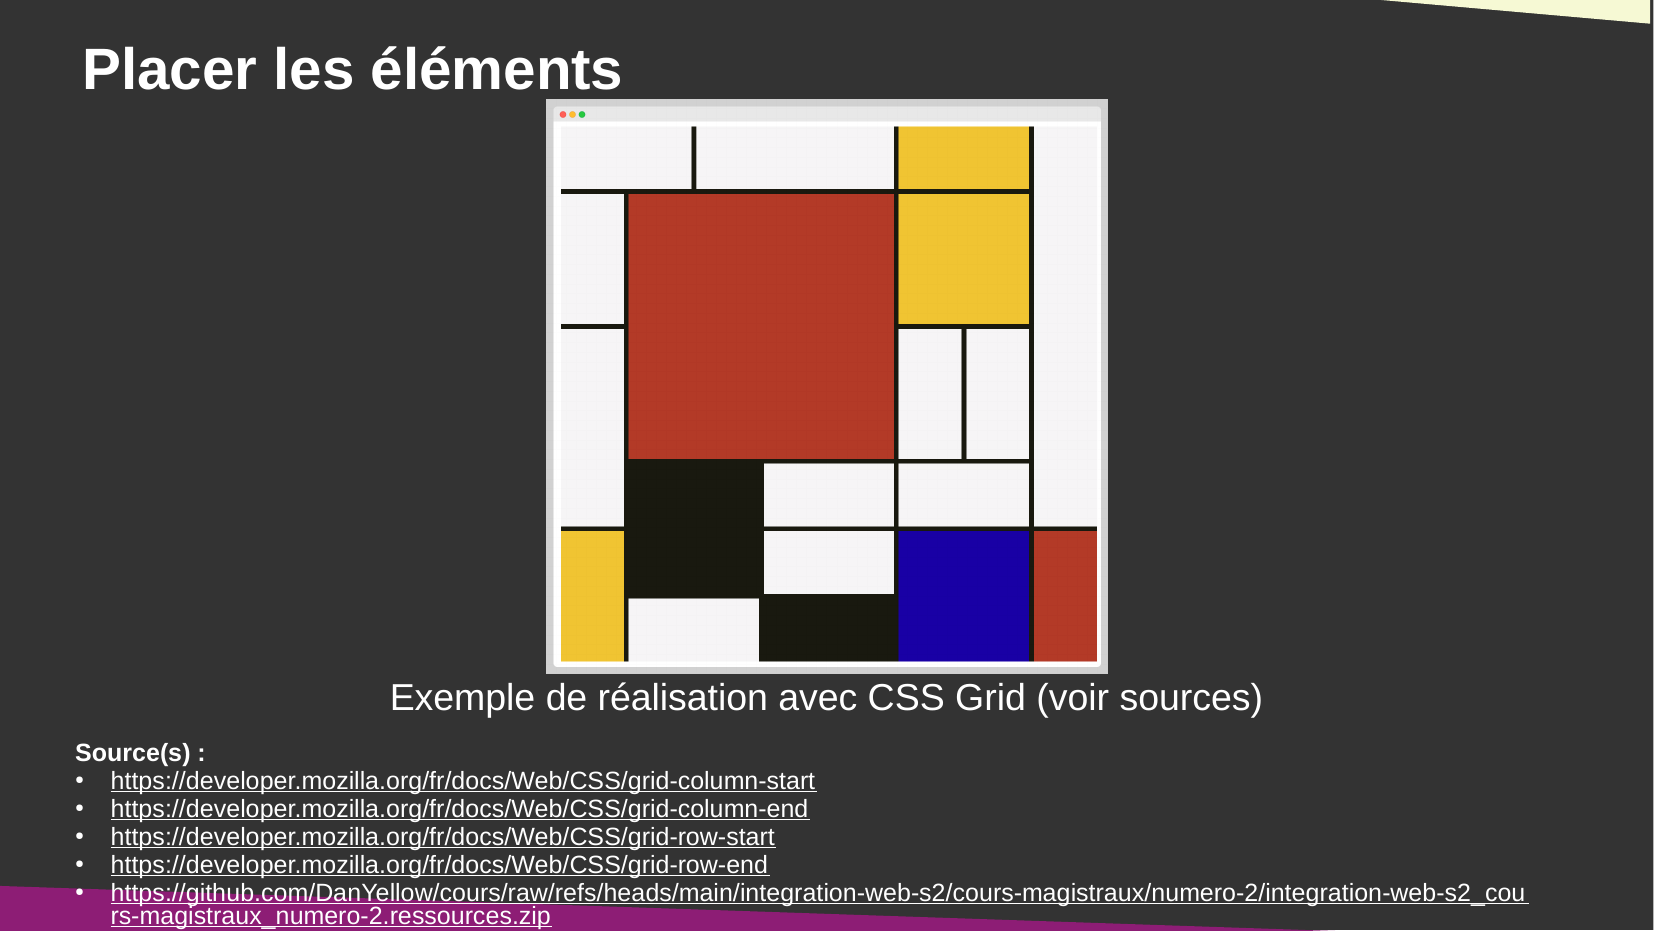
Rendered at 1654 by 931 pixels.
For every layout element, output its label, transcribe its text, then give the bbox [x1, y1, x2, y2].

text_box [239, 914, 245, 923]
text_box [540, 914, 547, 923]
text_box [454, 914, 460, 923]
text_box Exemple de réalisation avec CSS Grid (voir sources) [12, 669, 1641, 726]
text_box [293, 914, 299, 923]
text_box [0, 885, 1336, 931]
title Placer les éléments [82, 37, 1571, 122]
text_box [163, 917, 170, 923]
text_box Source(s) : https://developer.mozilla.org/fr/docs/Web/CSS/grid-column-start https://developer.mozilla.org/fr/docs/Web/CSS/grid-column-end https://developer.mozilla.org/fr/docs/Web/CSS/grid-row-start https://developer.mozilla.org/fr/docs/Web/CSS/grid-row-end https://github.com/DanYellow/cours/raw/refs/heads/main/integration-web-s2/cours-magistraux/numero-2/integration-web-s2_cours-magistraux_numero-2.ressources.zip [60, 731, 1546, 914]
text_box [224, 917, 231, 923]
text_box [439, 914, 447, 923]
text_box [1381, 0, 1651, 24]
text_box [349, 914, 357, 923]
picture [546, 99, 1108, 674]
text_box [186, 914, 538, 926]
